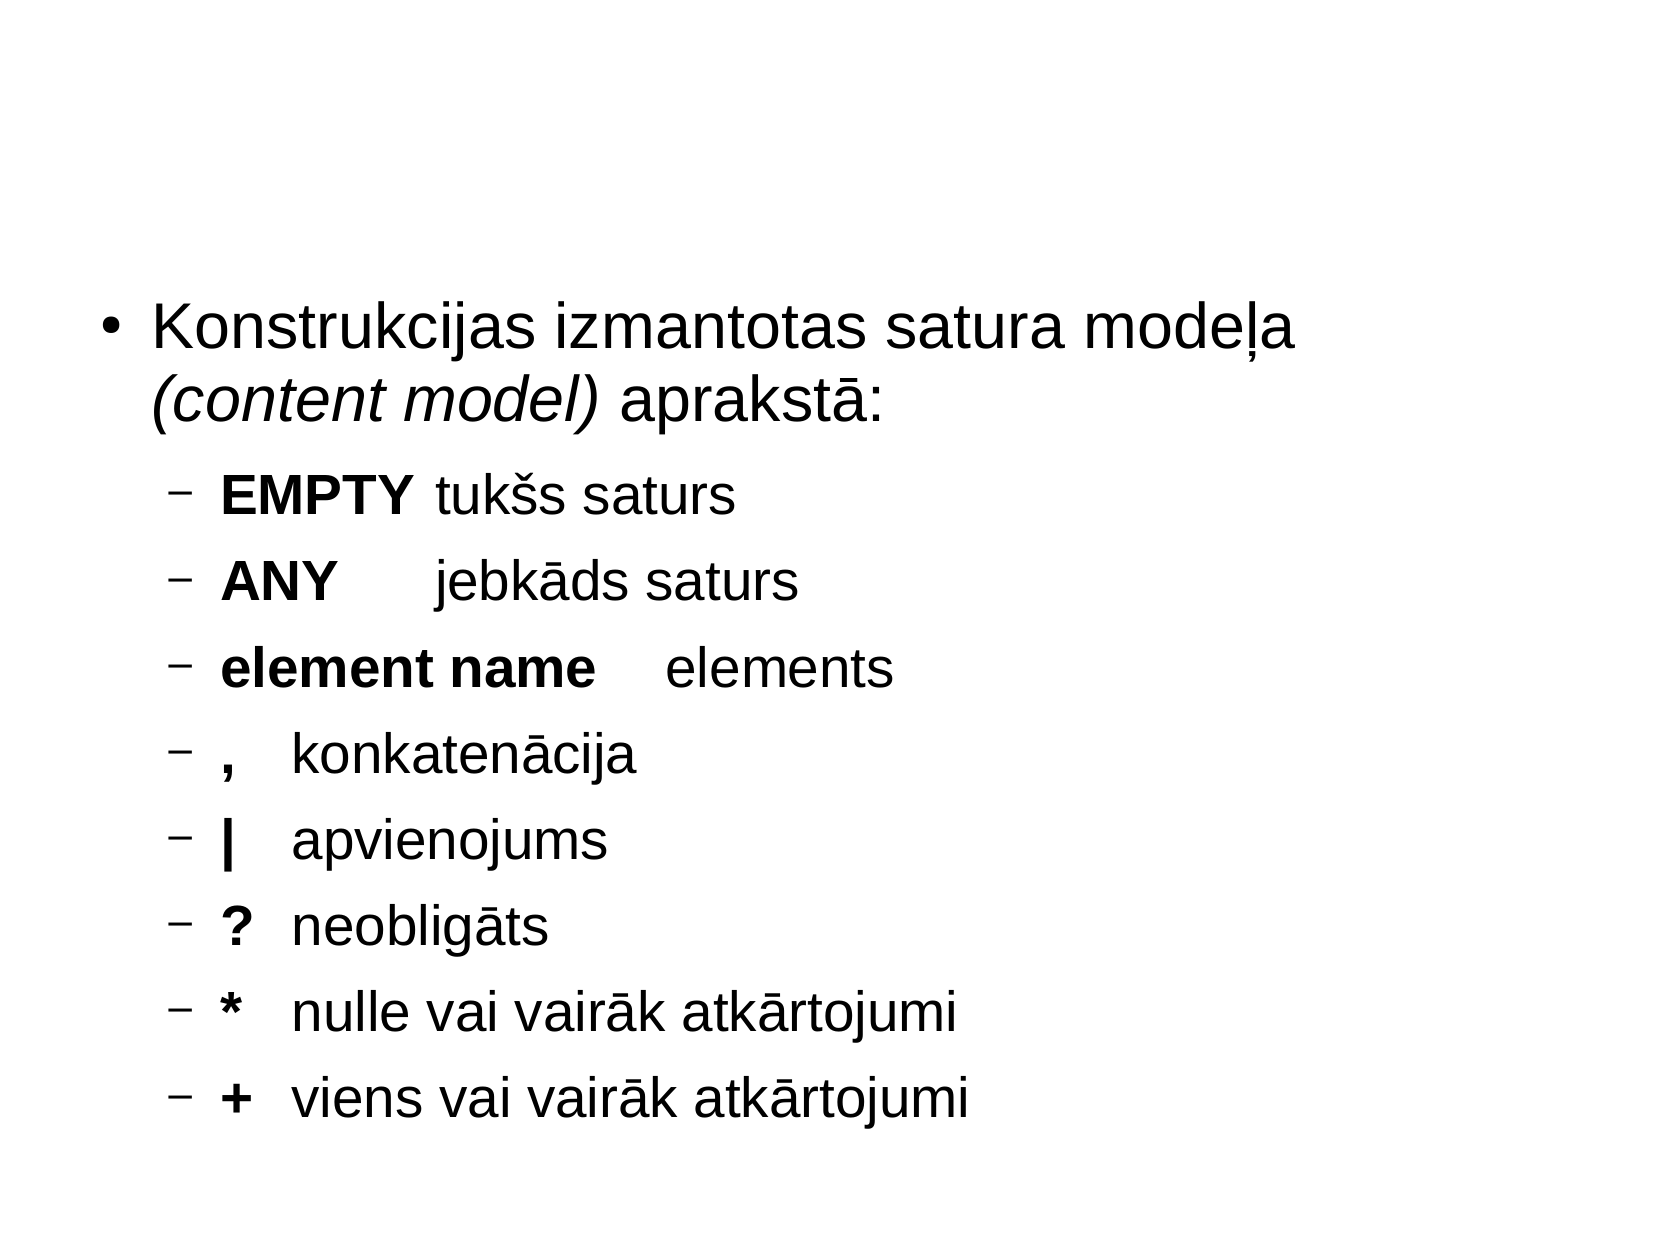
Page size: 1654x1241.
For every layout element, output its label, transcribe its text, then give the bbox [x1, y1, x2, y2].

list Konstrukcijas izmantotas satura modeļa (content model) aprakstā: EMPTY tukšs saturs ANY jebkāds saturs element name elements , konkatenācija | apvienojums ? neobligāts * nulle vai vairāk atkārtojumi + viens vai vairāk atkārtojumi [82, 290, 1538, 1134]
